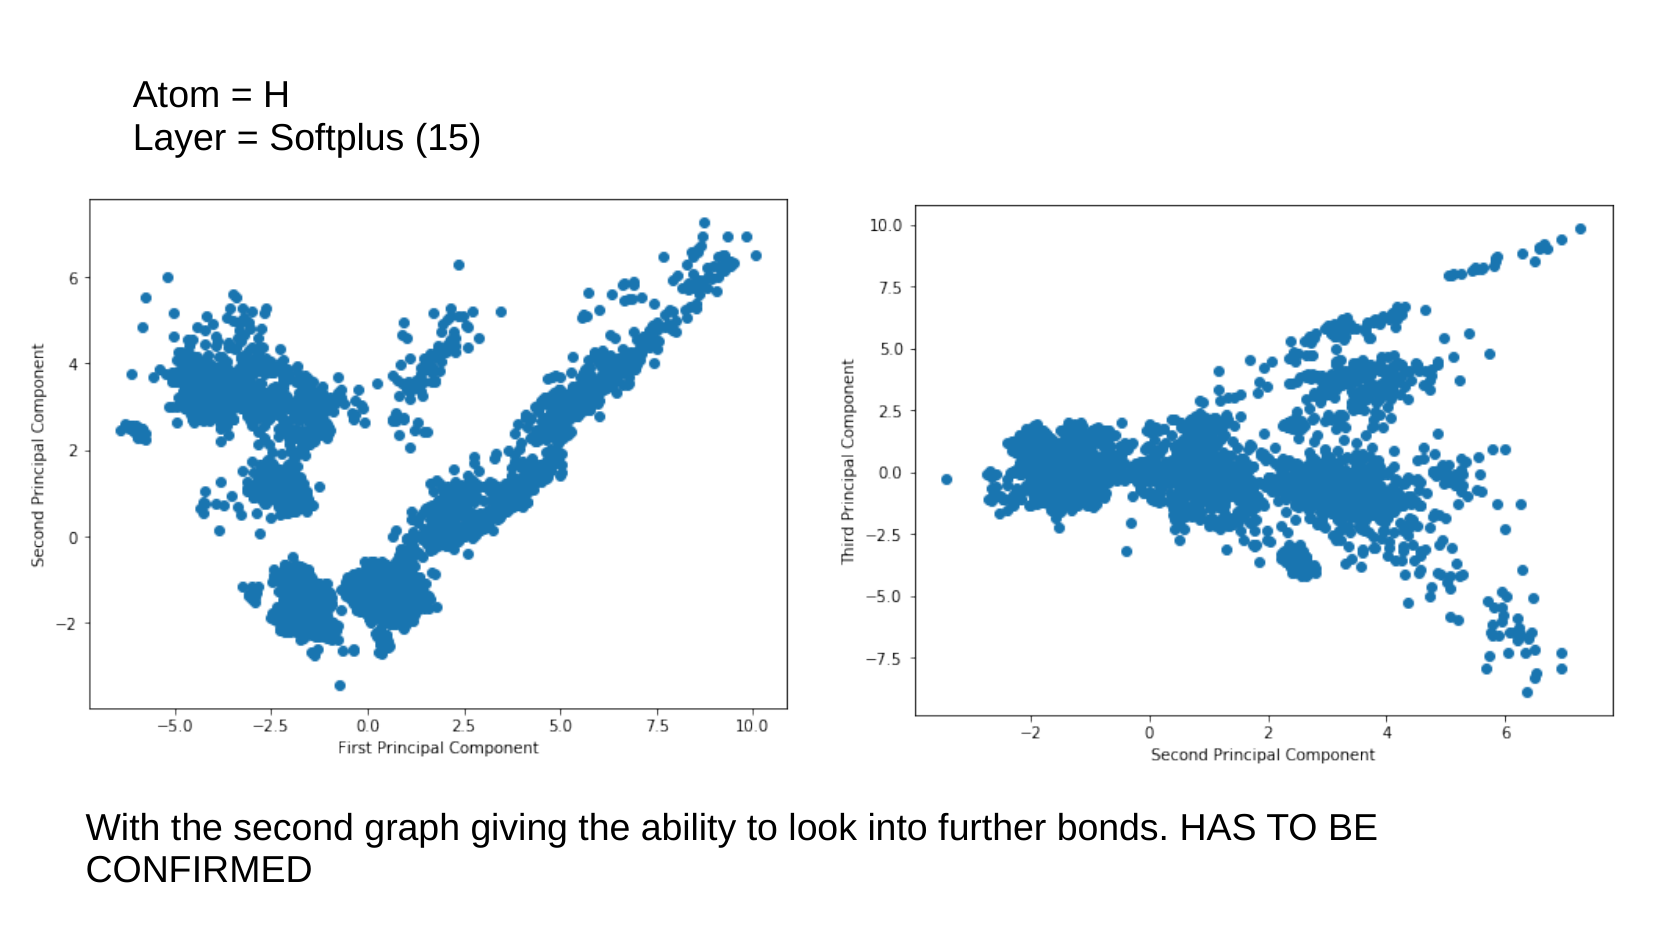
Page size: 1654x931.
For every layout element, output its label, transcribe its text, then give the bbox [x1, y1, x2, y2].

text_box Atom = H Layer = Softplus (15) [118, 66, 497, 166]
picture [22, 188, 798, 768]
text_box With the second graph giving the ability to look into further bonds. HAS TO BE CONFIRMED [70, 798, 1583, 898]
picture [832, 194, 1624, 775]
